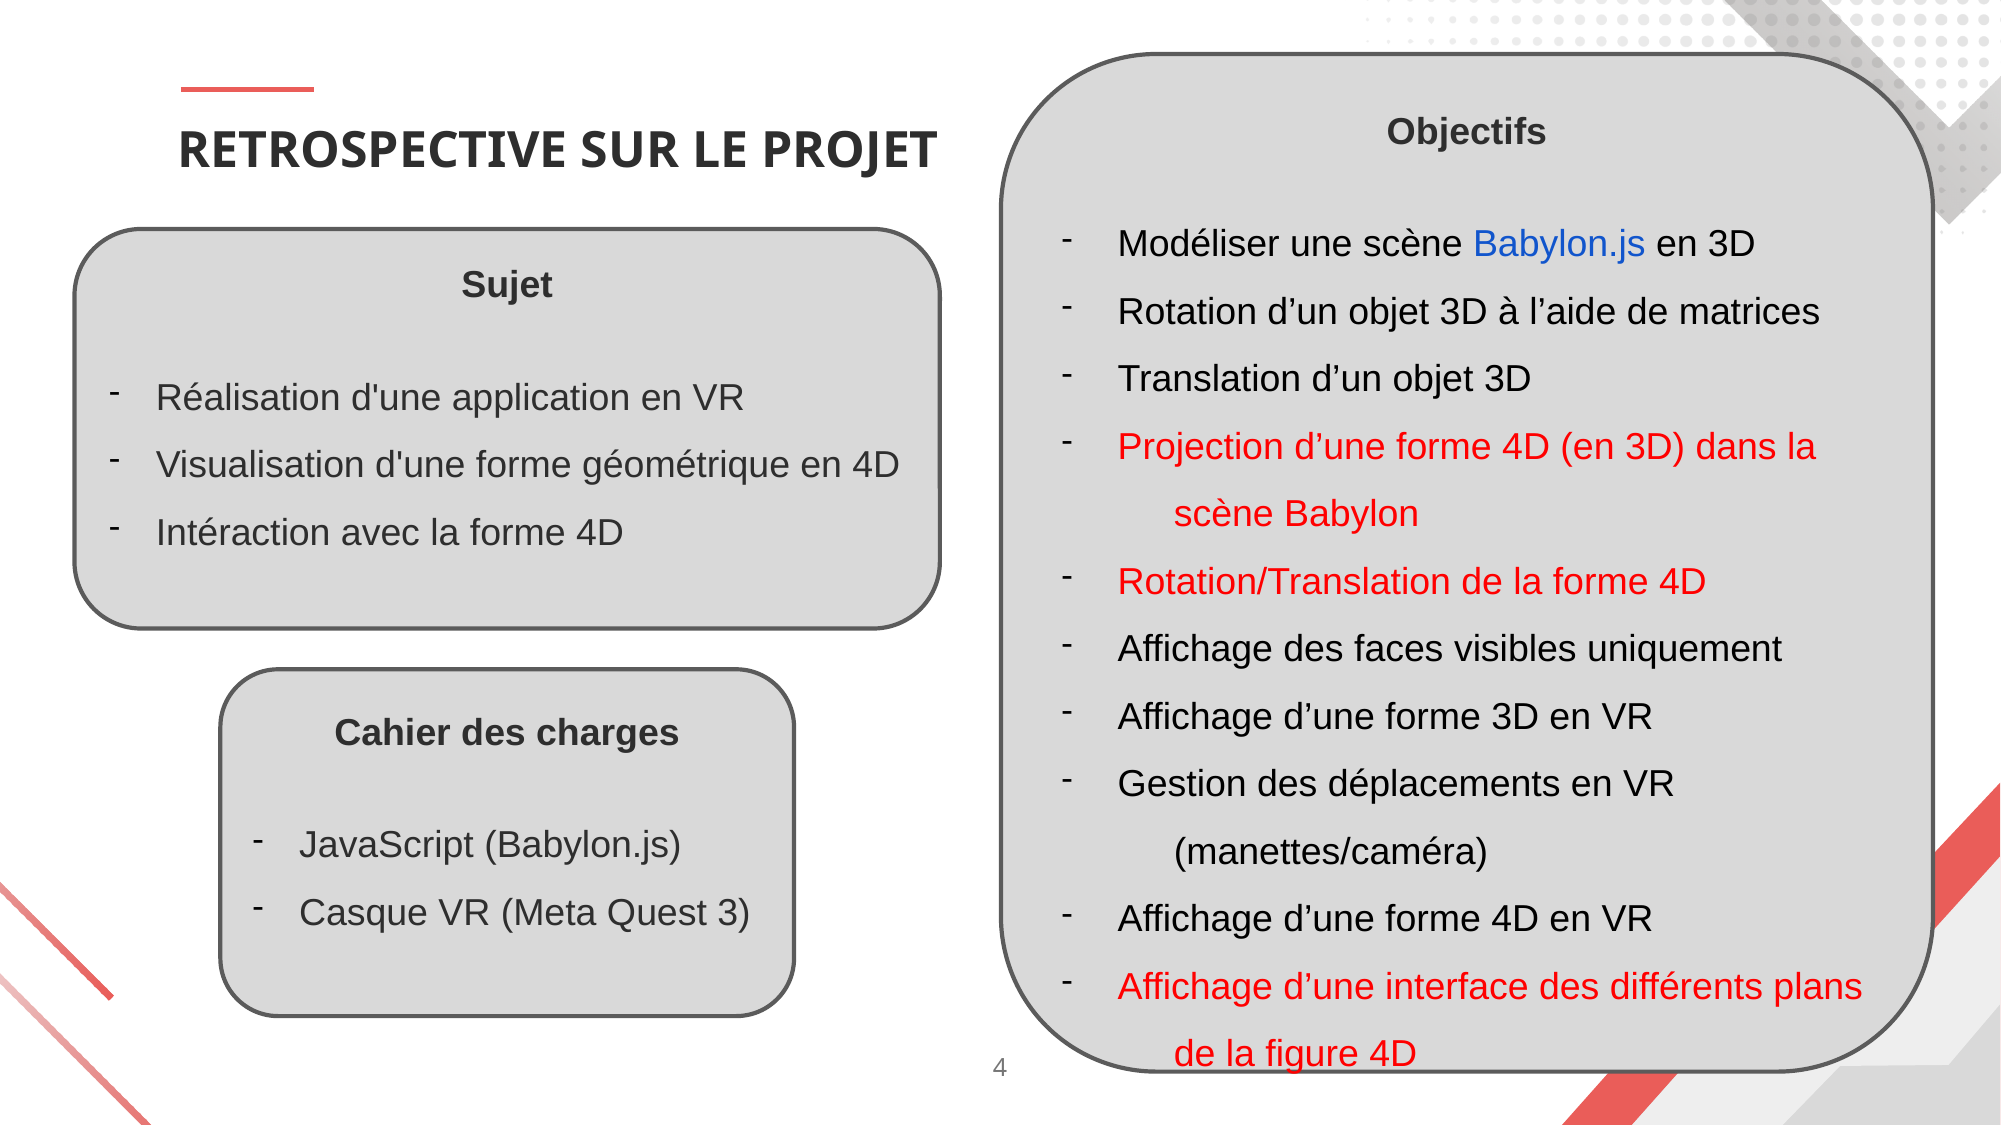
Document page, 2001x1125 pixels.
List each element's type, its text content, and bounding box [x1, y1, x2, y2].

text_box Objectifs Modéliser une scène Babylon.js en 3D Rotation d’un objet 3D à l’aide de matrices Translation d’un objet 3D Projection d’une forme 4D (en 3D) dans la scène Babylon Rotation/Translation de la forme 4D Affichage des faces visibles uniquement Affichage d’une forme 3D en VR Gestion des déplacements en VR (manettes/caméra) Affichage d’une forme 4D en VR Affichage d’une interface des différents plans de la figure 4D [1000, 53, 1933, 1072]
text_box Cahier des charges JavaScript (Babylon.js) Casque VR (Meta Quest 3) [220, 669, 795, 1017]
text_box Sujet Réalisation d'une application en VR Visualisation d'une forme géométrique en 4D Intéraction avec la forme 4D [74, 228, 940, 629]
text_box 4 [965, 1038, 1035, 1099]
title RETROSPECTIVE SUR LE PROJET [157, 97, 1047, 223]
